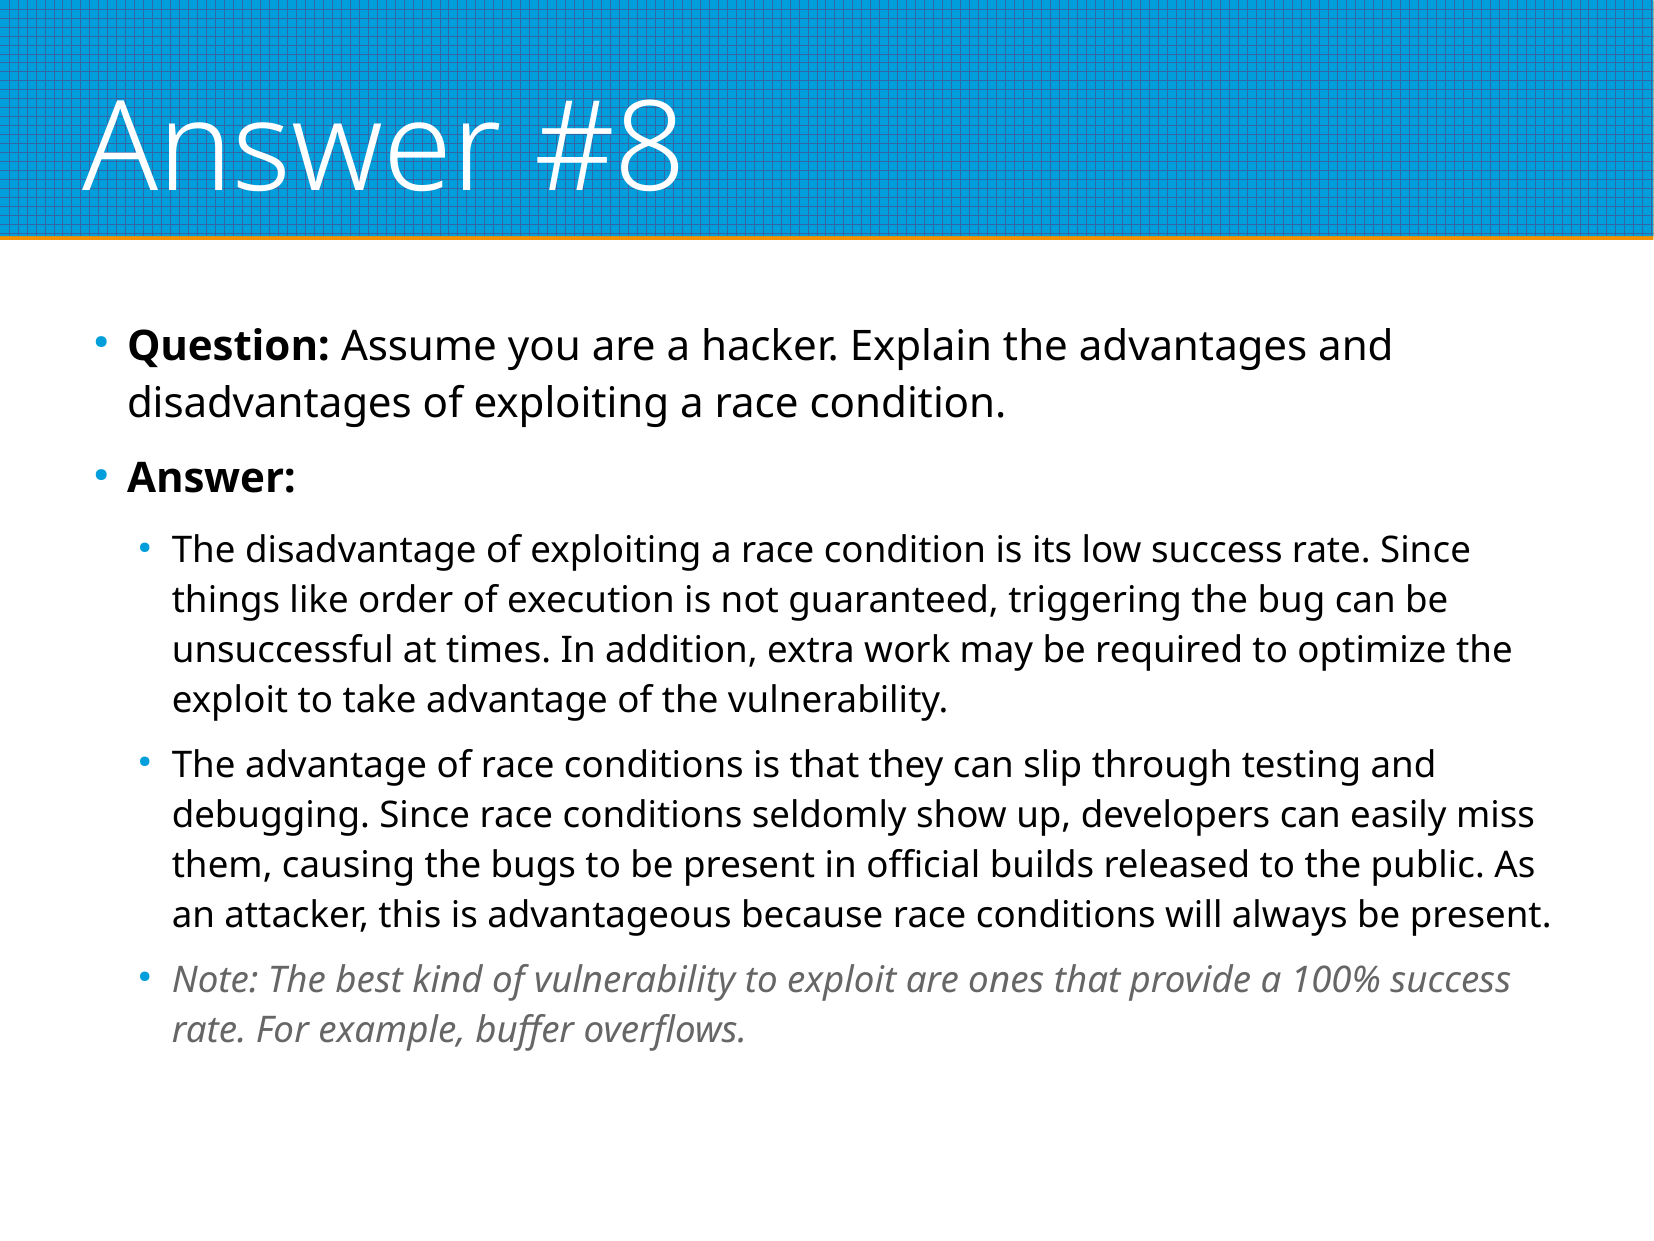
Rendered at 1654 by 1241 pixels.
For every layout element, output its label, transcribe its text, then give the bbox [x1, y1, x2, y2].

list Question: Assume you are a hacker. Explain the advantages and disadvantages of exploiting a race condition. Answer: The disadvantage of exploiting a race condition is its low success rate. Since things like order of execution is not guaranteed, triggering the bug can be unsuccessful at times. In addition, extra work may be required to optimize the exploit to take advantage of the vulnerability. The advantage of race conditions is that they can slip through testing and debugging. Since race conditions seldomly show up, developers can easily miss them, causing the bugs to be present in official builds released to the public. As an attacker, this is advantageous because race conditions will always be present. Note: The best kind of vulnerability to exploit are ones that provide a 100% success rate. For example, buffer overflows. [82, 314, 1563, 1063]
title Answer #8 [82, 19, 1571, 227]
